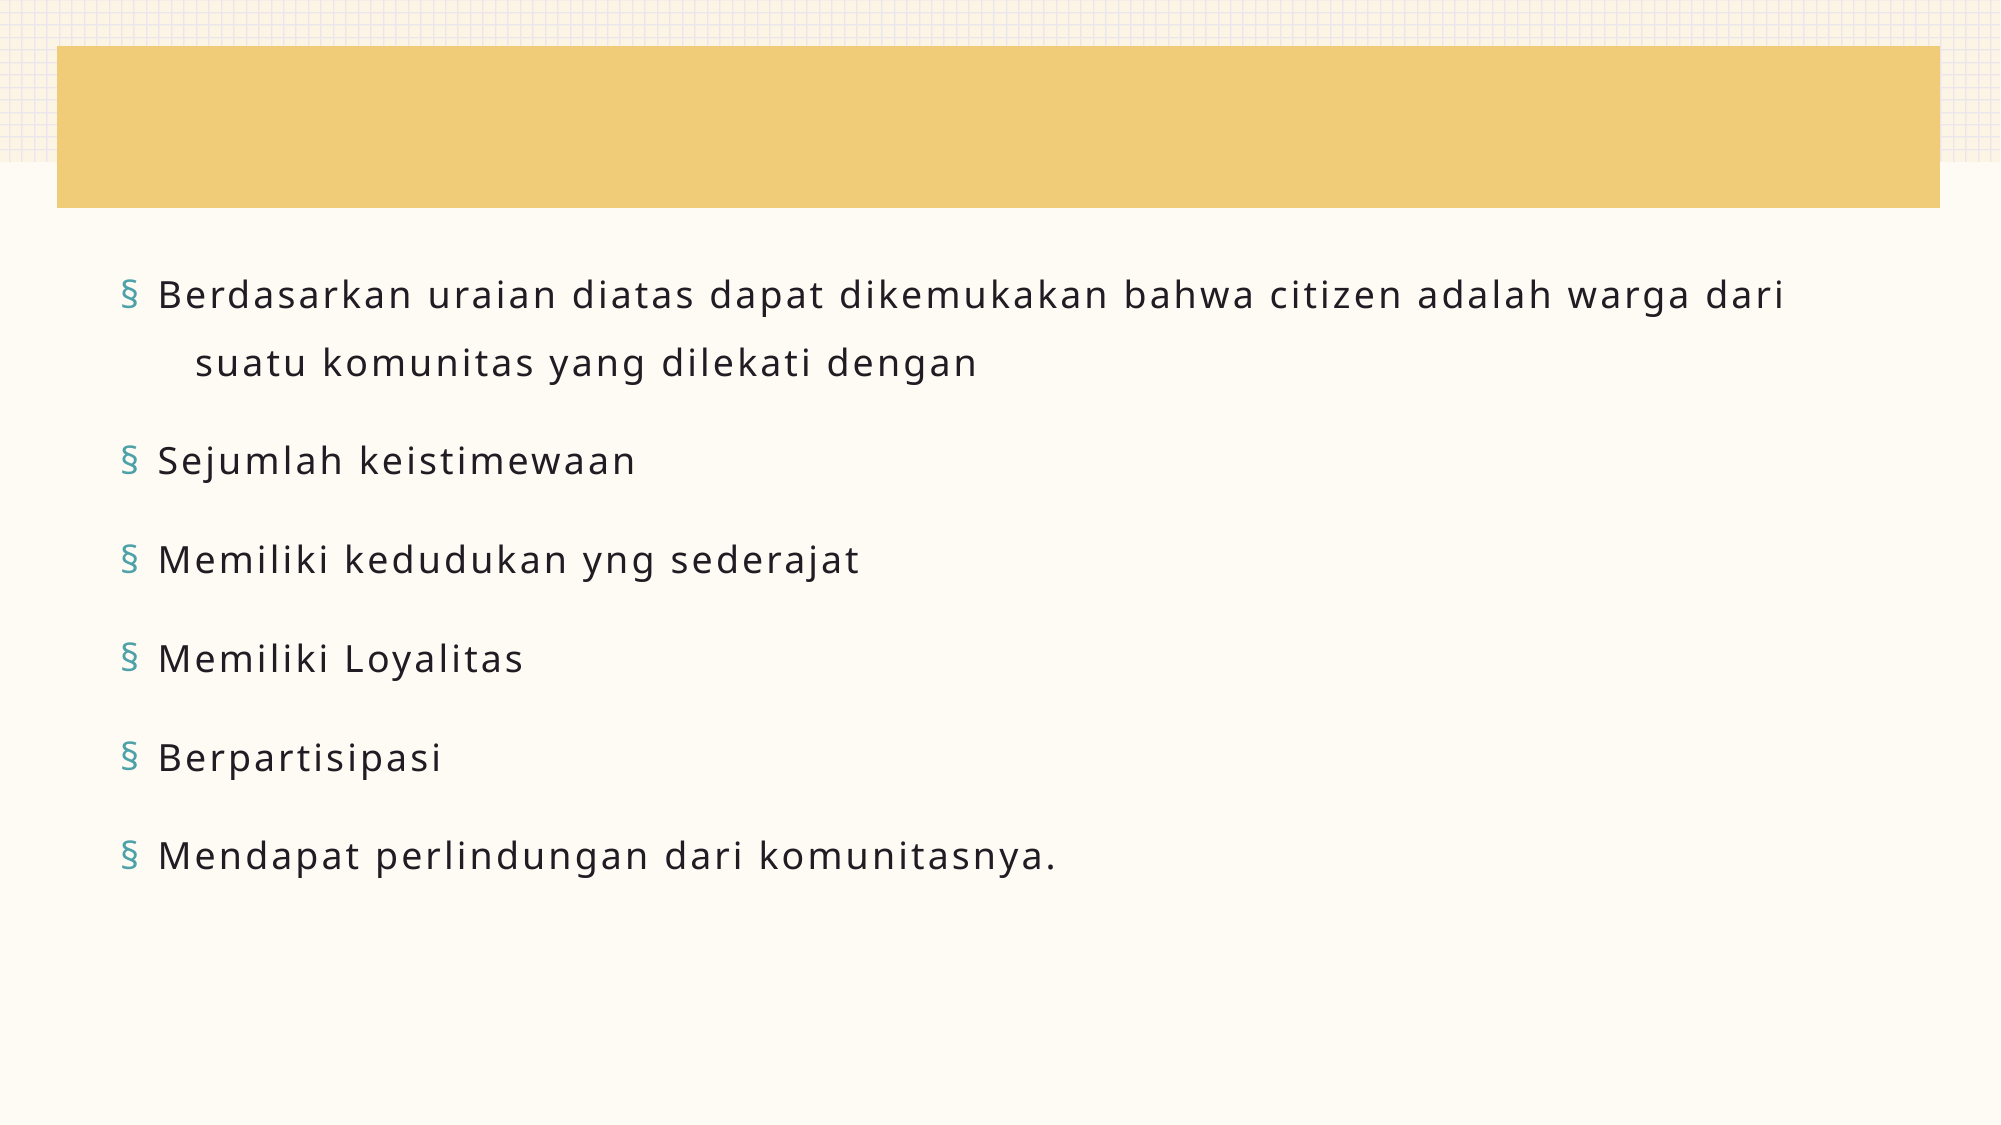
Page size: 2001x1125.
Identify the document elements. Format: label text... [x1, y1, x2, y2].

list Berdasarkan uraian diatas dapat dikemukakan bahwa citizen adalah warga dari suatu komunitas yang dilekati dengan Sejumlah keistimewaan Memiliki kedudukan yng sederajat Memiliki Loyalitas Berpartisipasi Mendapat perlindungan dari komunitasnya. [104, 241, 1894, 1014]
